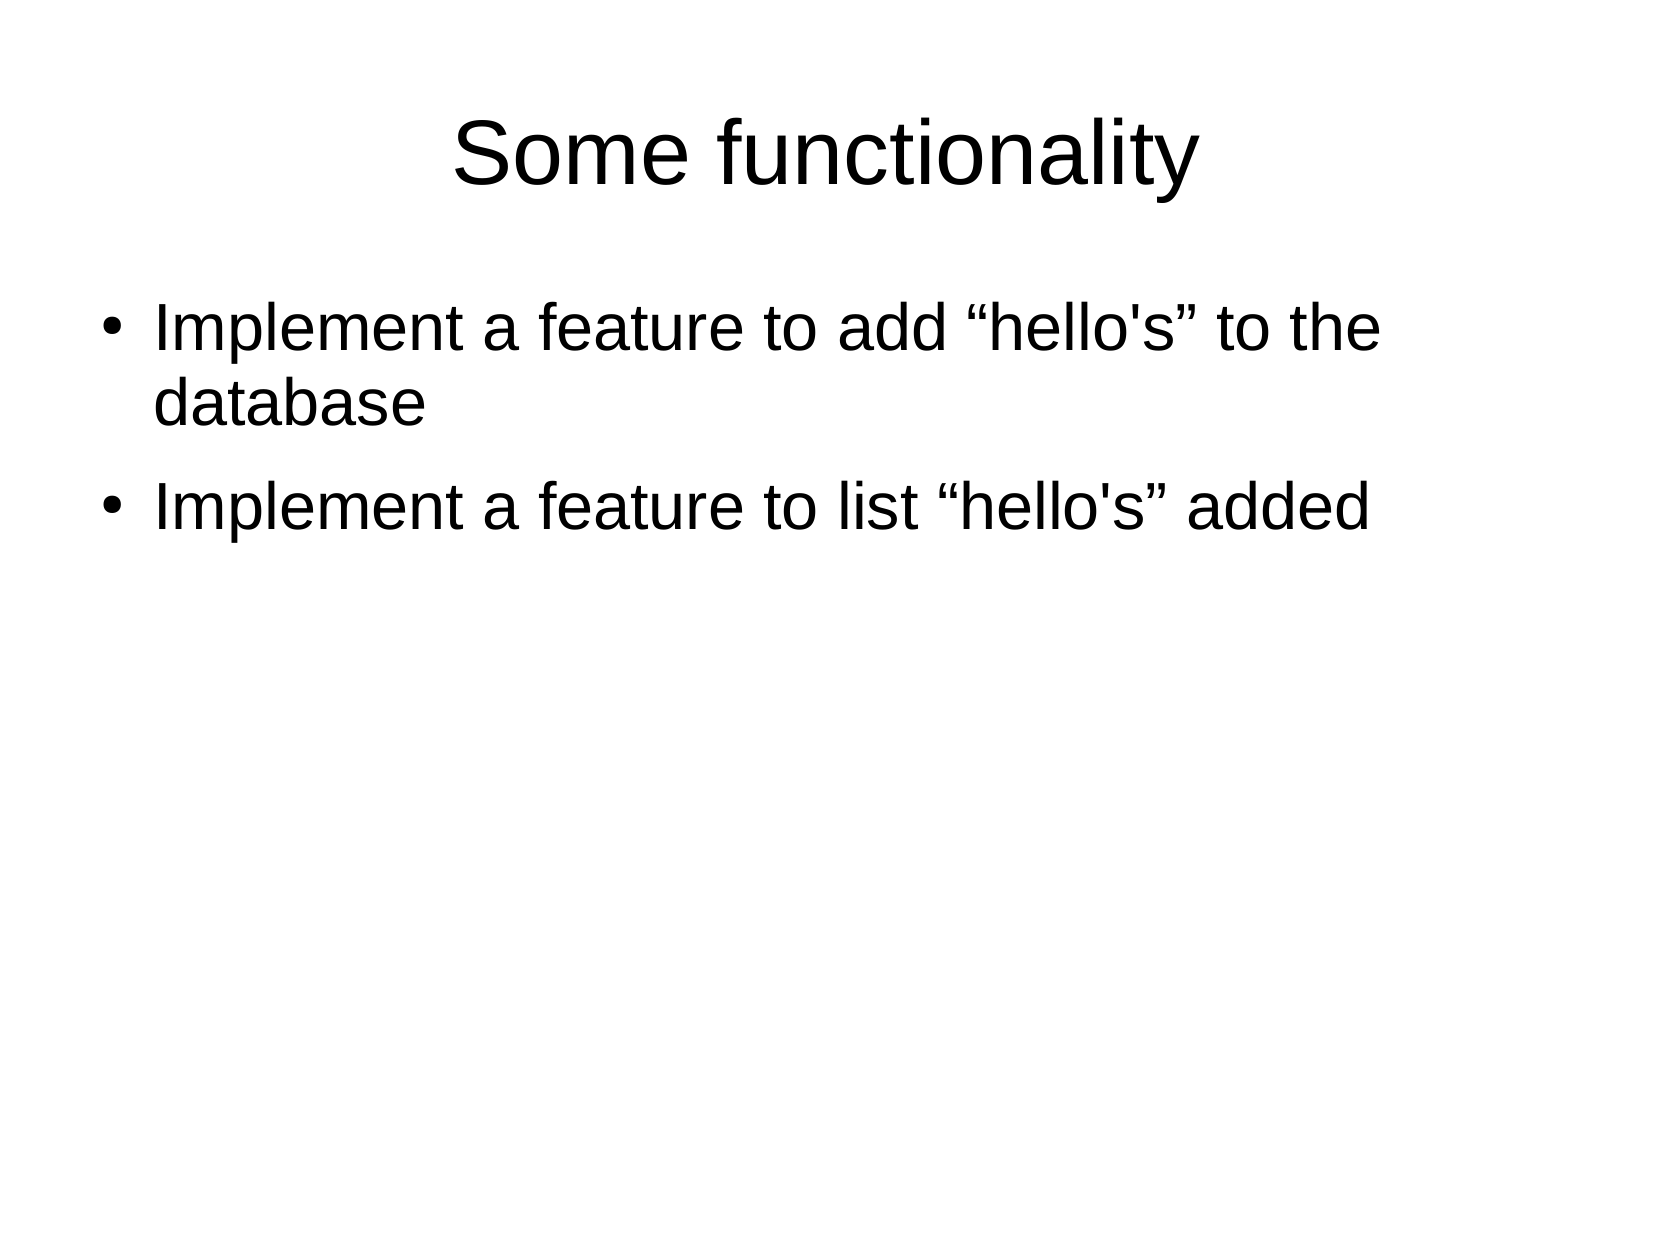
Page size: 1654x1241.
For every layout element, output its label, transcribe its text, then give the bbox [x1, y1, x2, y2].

title Some functionality [82, 49, 1571, 257]
list Implement a feature to add “hello's” to the database Implement a feature to list “hello's” added [82, 290, 1571, 1010]
